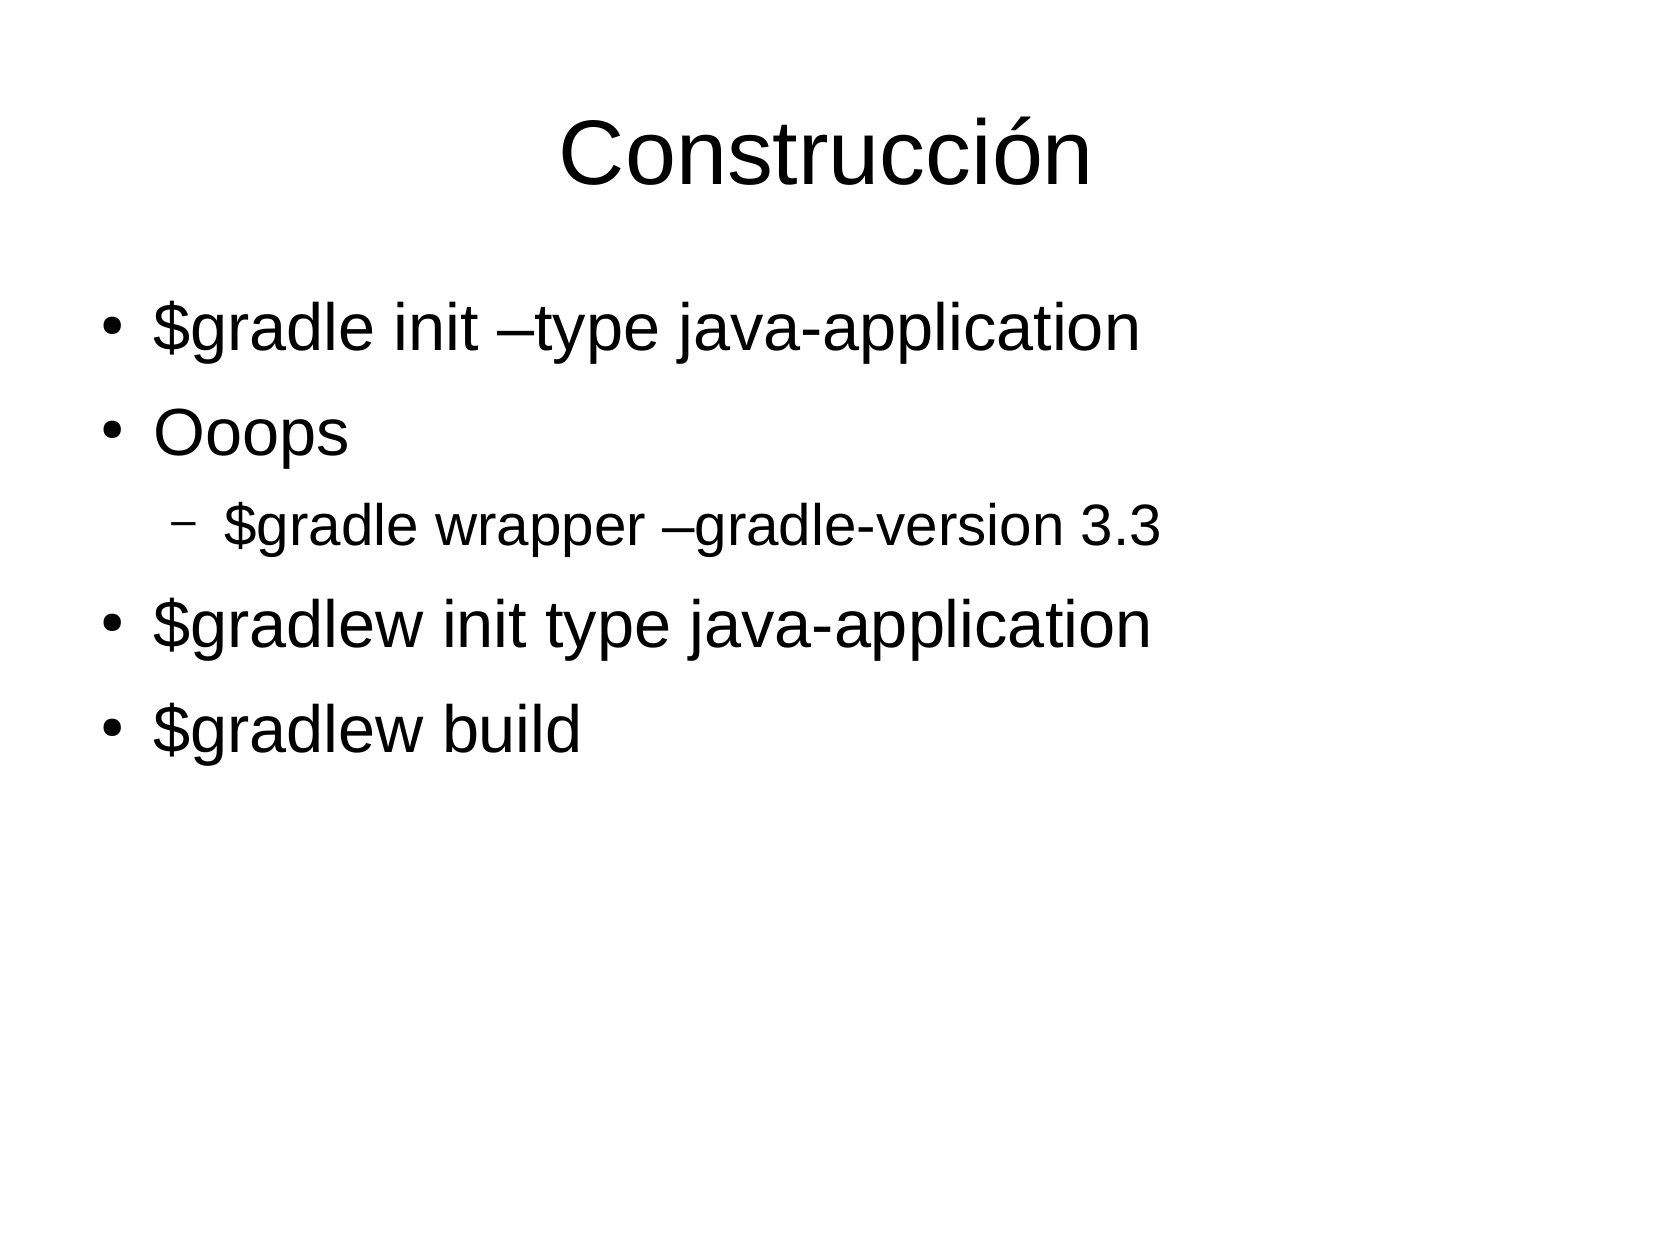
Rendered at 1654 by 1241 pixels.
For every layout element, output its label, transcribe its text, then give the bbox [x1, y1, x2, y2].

title Construcción [82, 49, 1571, 257]
list $gradle init –type java-application Ooops $gradle wrapper –gradle-version 3.3 $gradlew init type java-application $gradlew build [82, 290, 1571, 1010]
